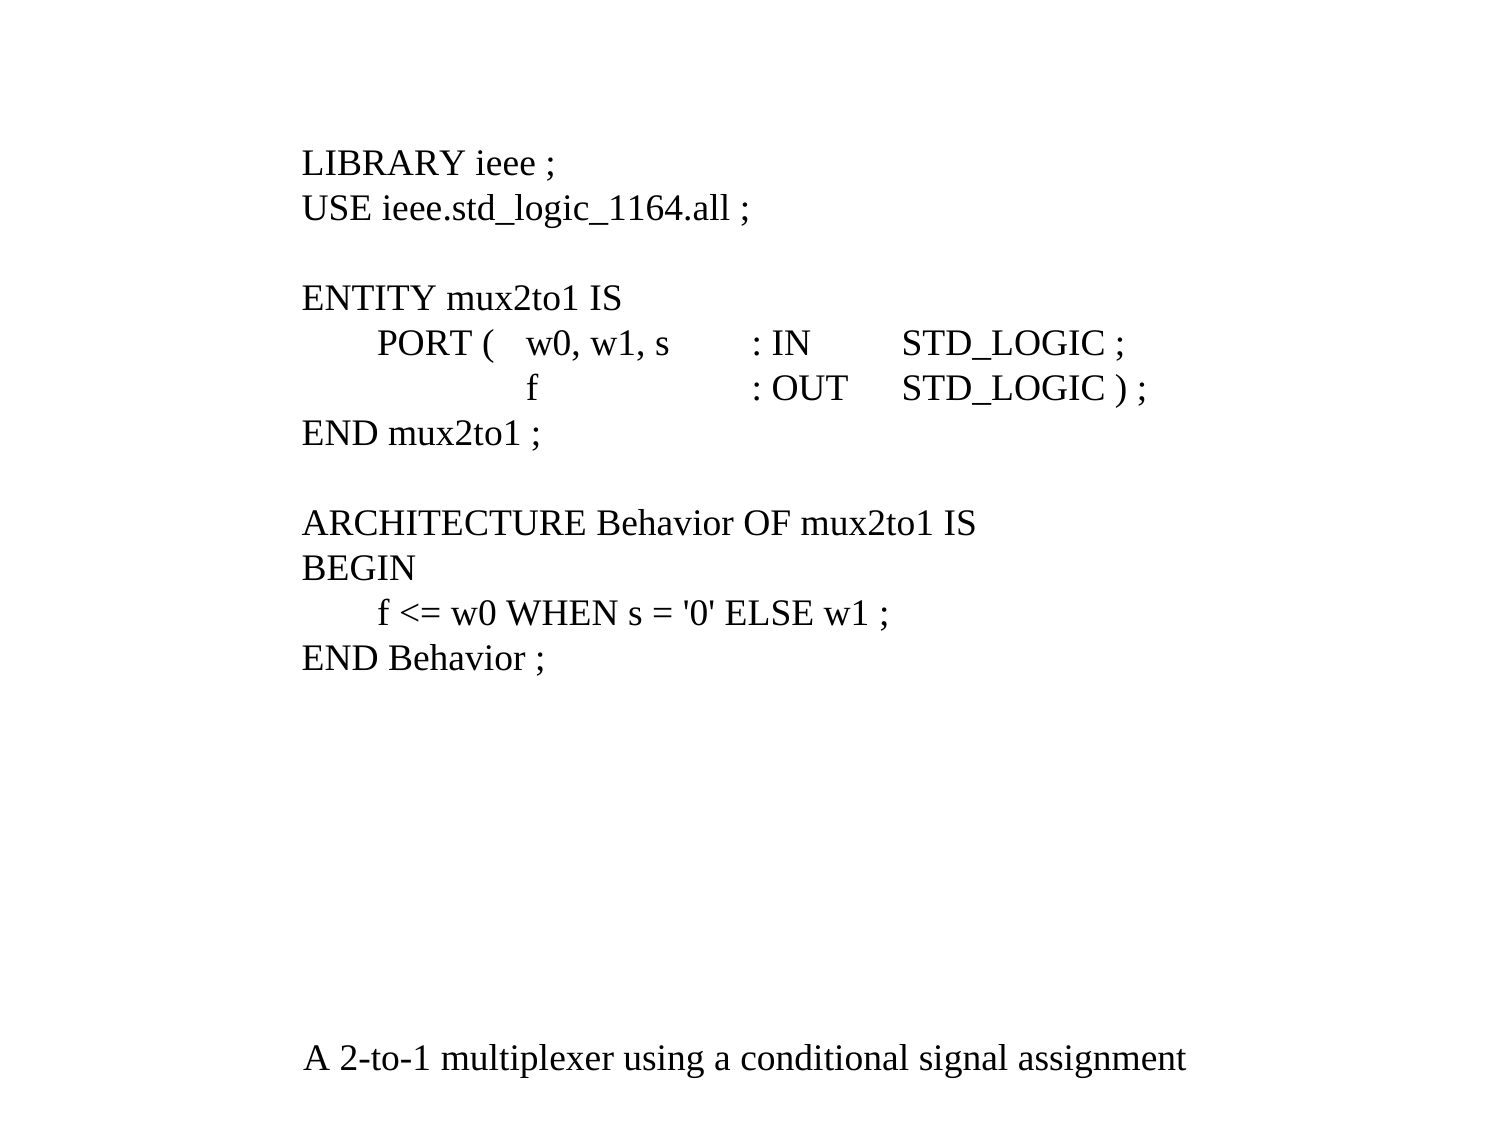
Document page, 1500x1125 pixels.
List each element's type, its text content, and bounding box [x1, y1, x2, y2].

text_box A 2-to-1 multiplexer using a conditional signal assignment [154, 1025, 1337, 1101]
text_box LIBRARY ieee ; USE ieee.std_logic_1164.all ; ENTITY mux2to1 IS PORT ( w0, w1, s : IN STD_LOGIC ; f : OUT STD_LOGIC ) ; END mux2to1 ; ARCHITECTURE Behavior OF mux2to1 IS BEGIN f <= w0 WHEN s = '0' ELSE w1 ; END Behavior ; [286, 130, 1163, 687]
